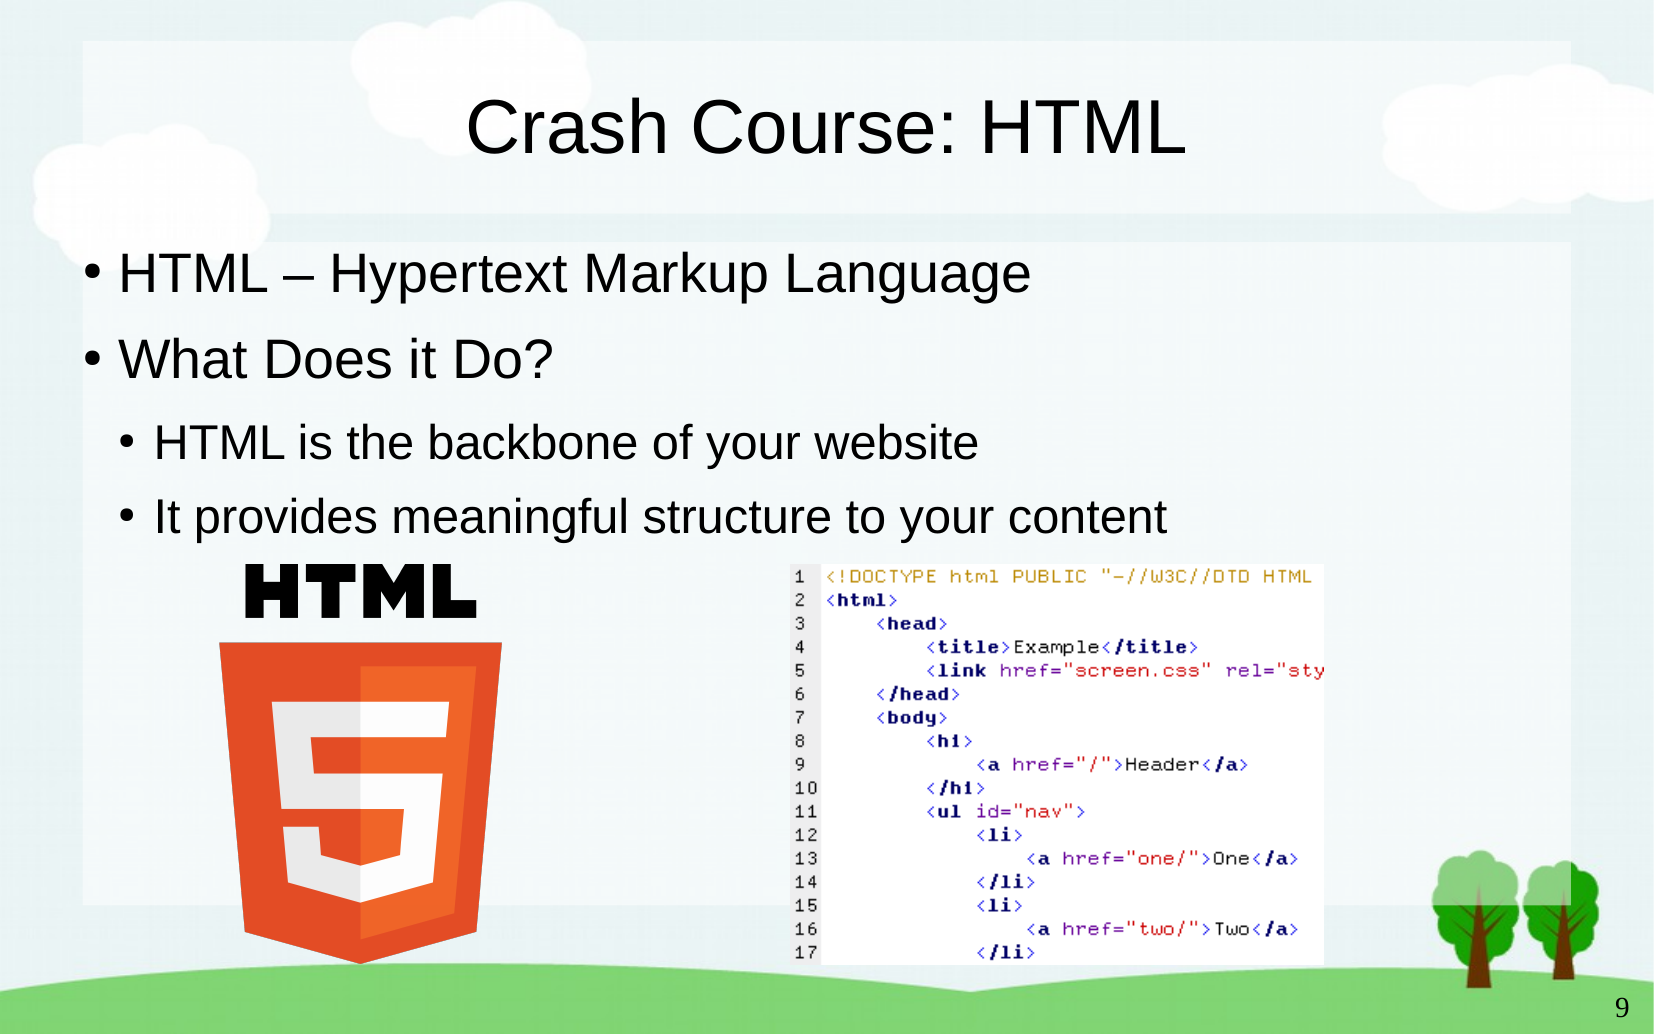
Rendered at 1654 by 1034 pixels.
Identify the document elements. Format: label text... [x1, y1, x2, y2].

picture [0, 0, 1654, 1034]
title Crash Course: HTML [82, 41, 1571, 214]
list HTML – Hypertext Markup Language What Does it Do? HTML is the backbone of your website It provides meaningful structure to your content [82, 241, 1571, 906]
